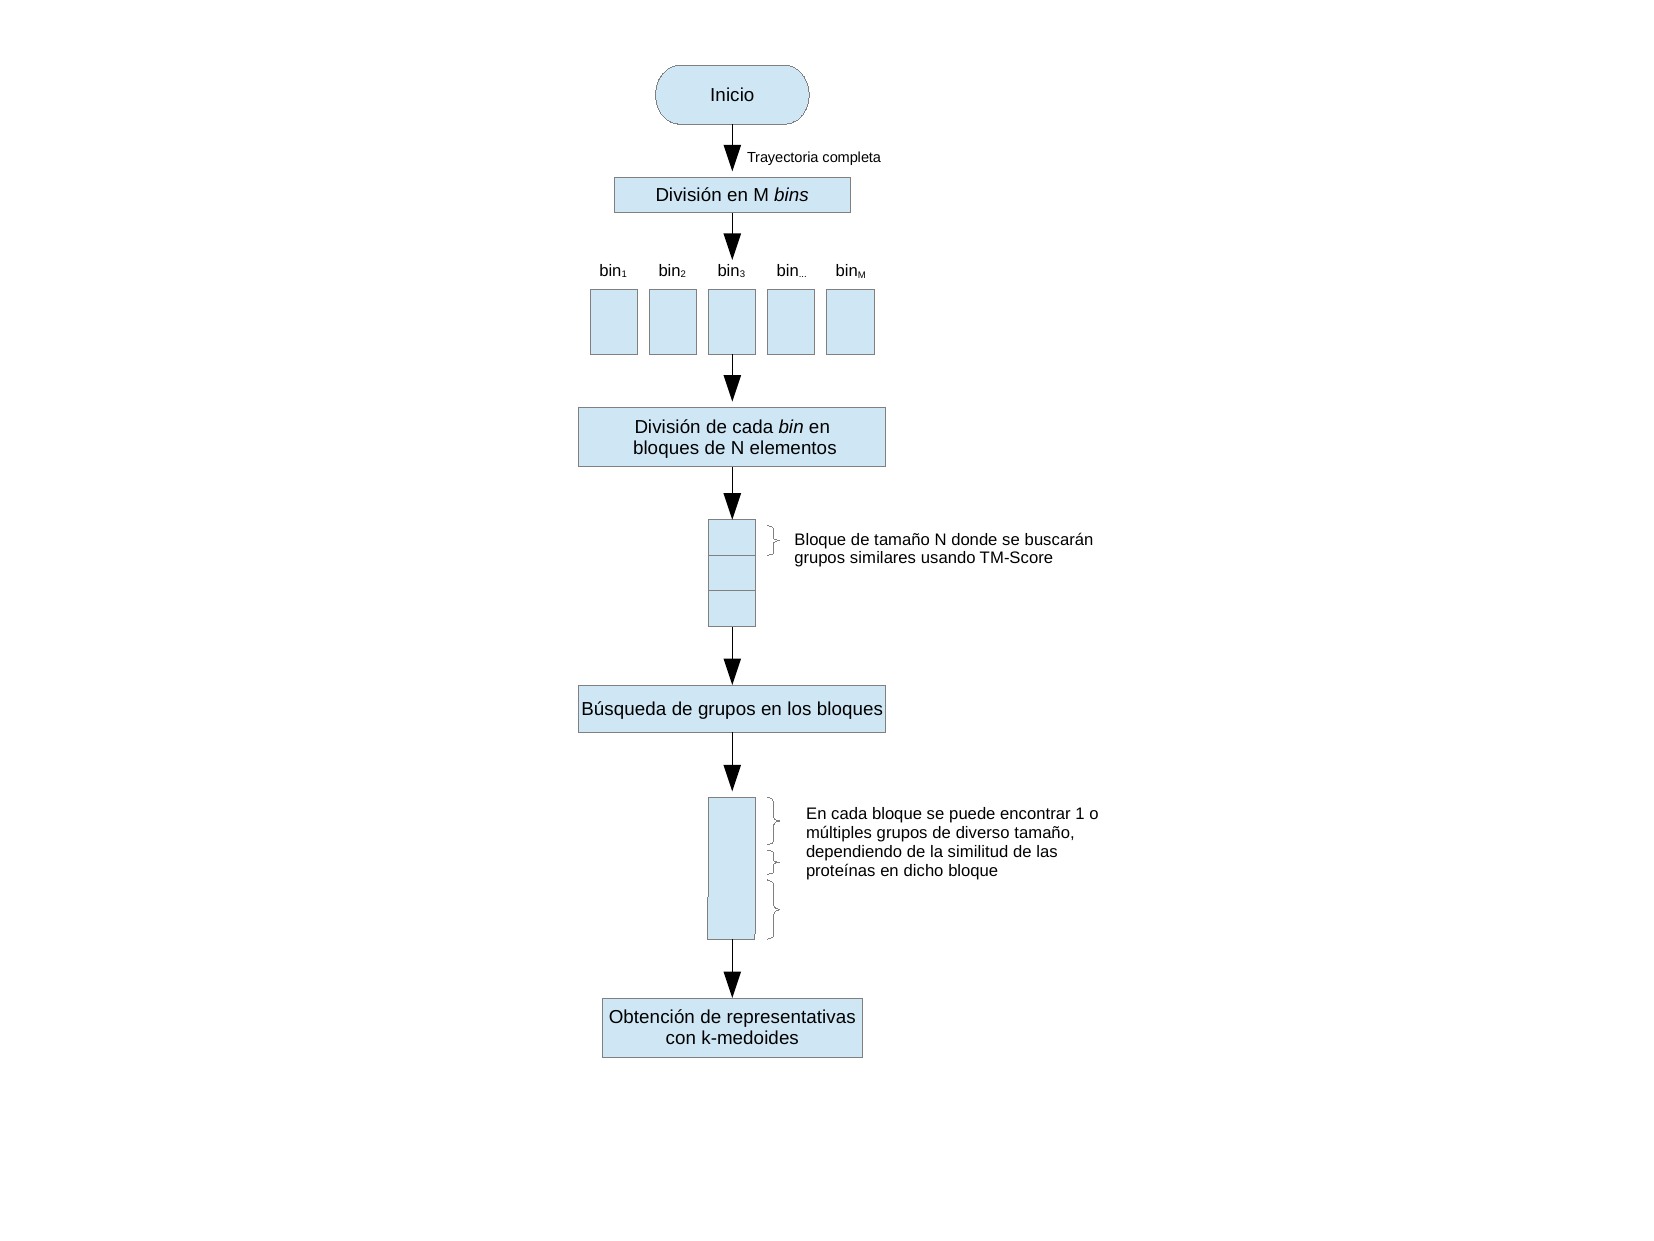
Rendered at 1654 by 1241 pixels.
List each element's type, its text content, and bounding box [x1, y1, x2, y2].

text_box bin2 [643, 253, 702, 293]
text_box [707, 797, 756, 940]
text_box Bloque de tamaño N donde se buscarán grupos similares usando TM-Score [779, 522, 1111, 575]
text_box Trayectoria completa [732, 141, 1099, 199]
text_box División de cada bin en bloques de N elementos [578, 407, 886, 467]
text_box [708, 519, 756, 627]
text_box [708, 302, 756, 355]
text_box [649, 293, 697, 355]
text_box bin1 [584, 253, 643, 293]
text_box Búsqueda de grupos en los bloques [578, 685, 886, 733]
text_box Inicio [655, 65, 810, 125]
text_box [826, 312, 875, 355]
text_box En cada bloque se puede encontrar 1 o múltiples grupos de diverso tamaño, dependiendo de la similitud de las proteínas en dicho bloque [791, 797, 1123, 887]
text_box Obtención de representativas con k-medoides [602, 998, 863, 1058]
text_box [767, 312, 815, 355]
text_box División en M bins [614, 177, 851, 213]
text_box bin... [761, 253, 827, 312]
text_box bin3 [702, 253, 761, 302]
text_box binM [820, 254, 886, 312]
text_box [590, 293, 638, 355]
